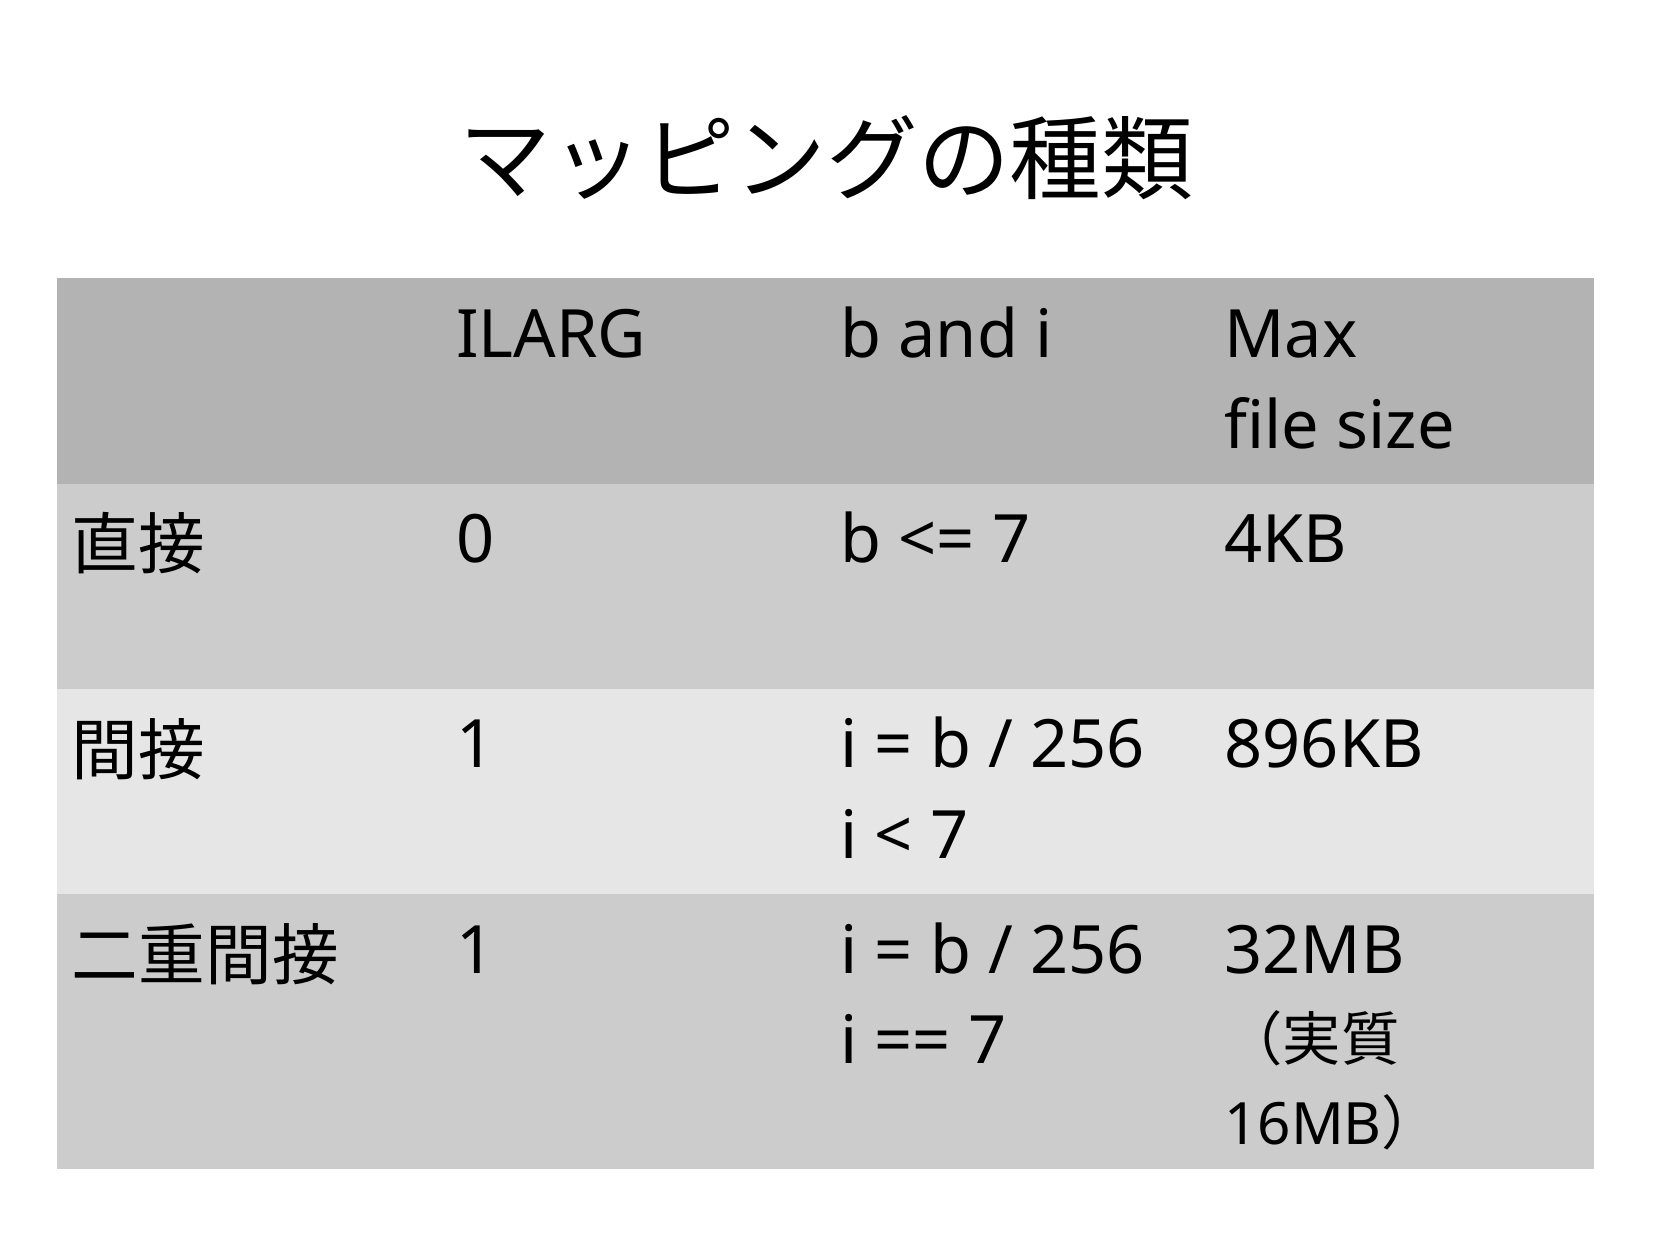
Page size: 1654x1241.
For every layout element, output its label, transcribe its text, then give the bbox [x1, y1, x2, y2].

table_cell 32MB （実質16MB） [1210, 894, 1594, 1169]
table_cell 間接 [57, 689, 441, 894]
table_cell 二重間接 [57, 894, 441, 1169]
table_cell 0 [441, 484, 826, 689]
table_cell i = b / 256 i < 7 [826, 689, 1210, 894]
table_header Max file size [1210, 278, 1594, 484]
table_cell 4KB [1210, 484, 1594, 689]
table_header ILARG [441, 278, 826, 484]
table_cell 896KB [1210, 689, 1594, 894]
table_cell 1 [441, 689, 826, 894]
table_cell i = b / 256 i == 7 [826, 894, 1210, 1169]
title マッピングの種類 [82, 49, 1571, 257]
table_cell 1 [441, 894, 826, 1169]
table_header b and i [826, 278, 1210, 484]
table_header [57, 278, 441, 484]
table_cell 直接 [57, 484, 441, 689]
table_cell b <= 7 [826, 484, 1210, 689]
